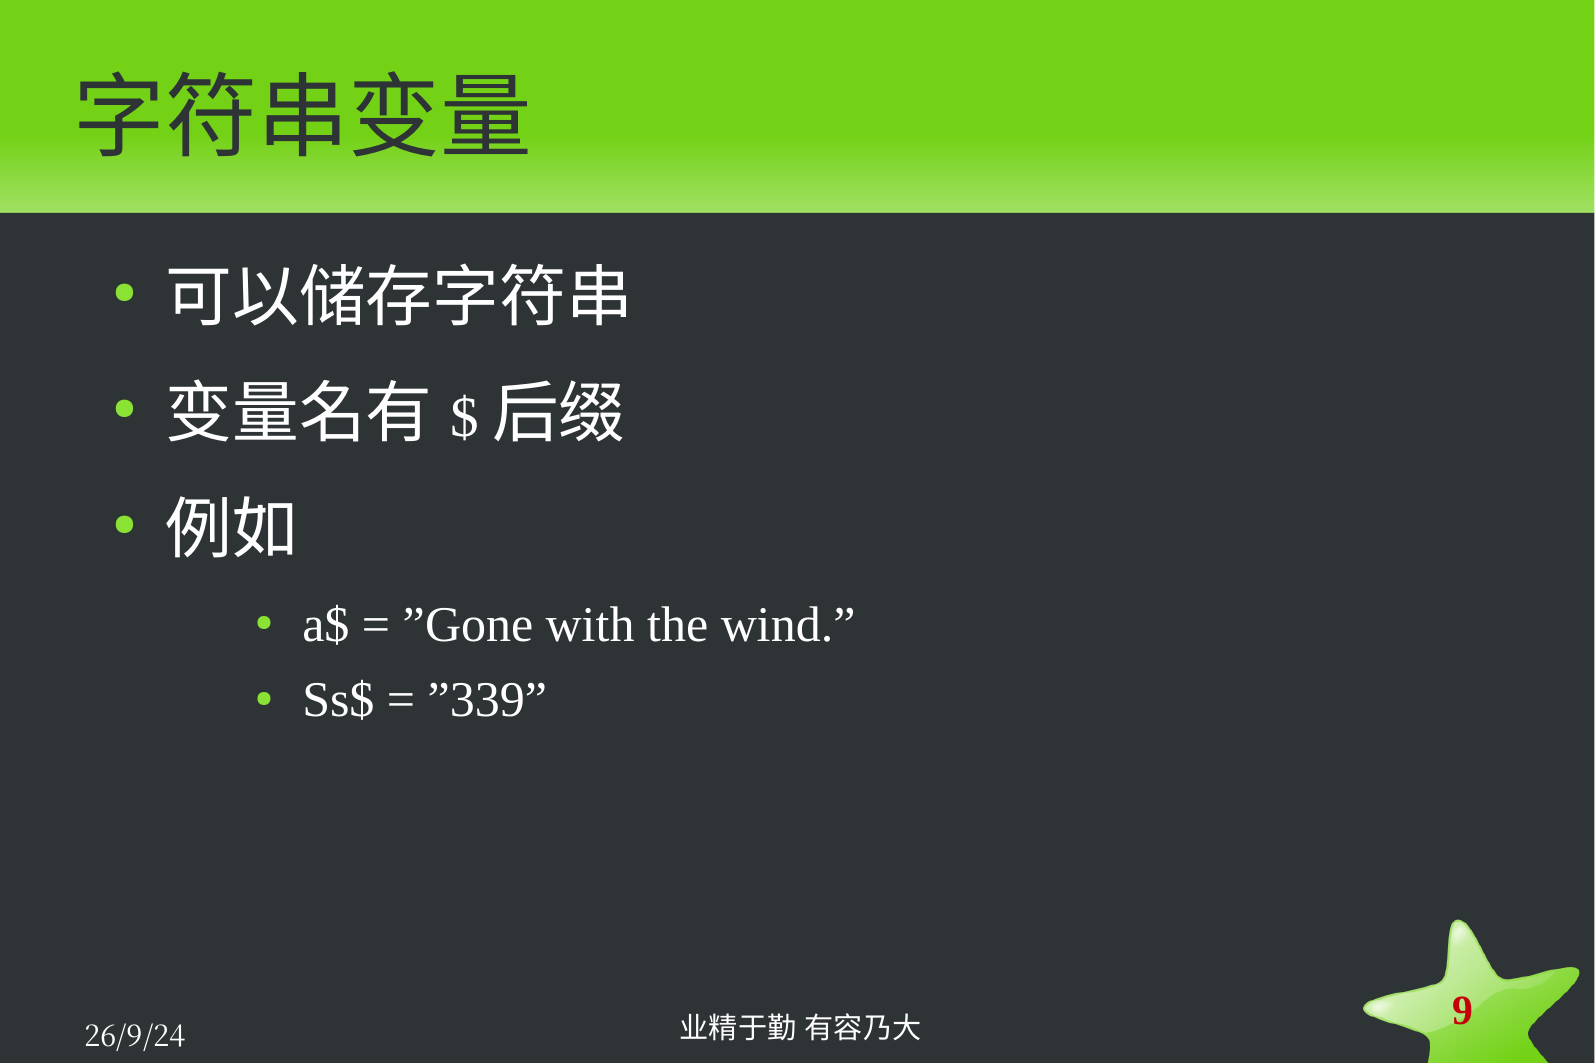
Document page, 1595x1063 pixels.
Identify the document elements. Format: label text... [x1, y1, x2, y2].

list 可以储存字符串 变量名有$后缀 例如 a$ = ”Gone with the wind.” Ss$ = ”339” [79, 248, 1515, 951]
picture [0, 0, 1595, 1063]
title 字符串变量 [74, 25, 1510, 203]
